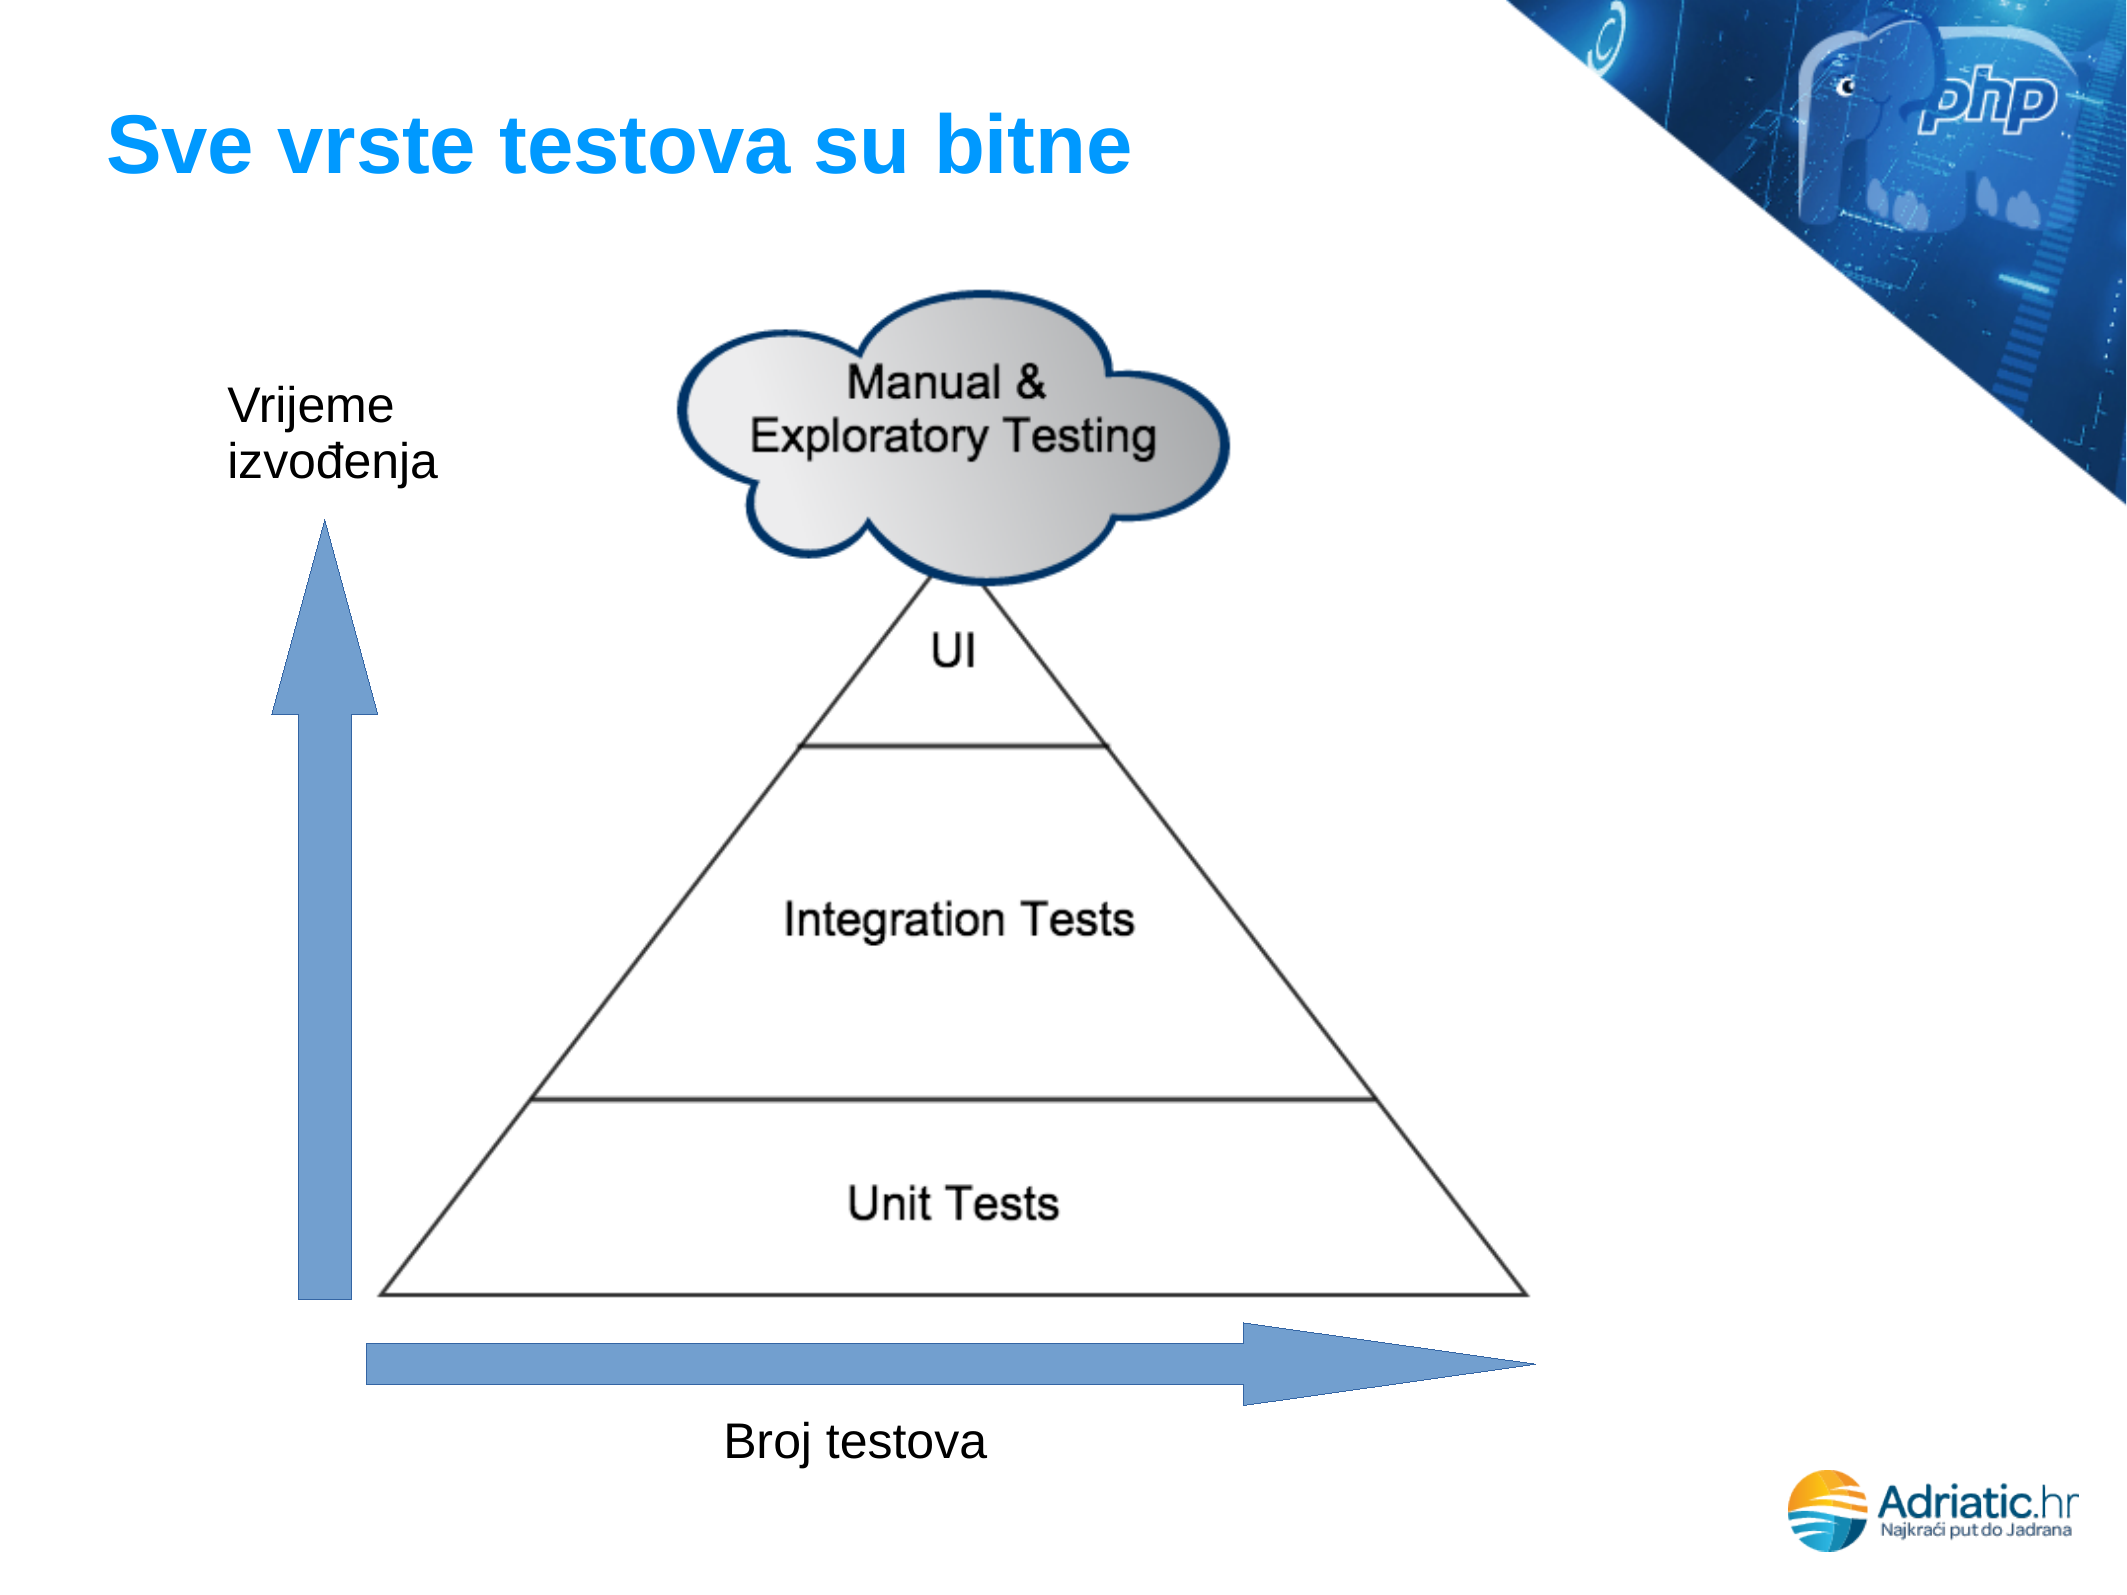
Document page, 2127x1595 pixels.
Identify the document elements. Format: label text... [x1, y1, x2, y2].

picture [342, 0, 2127, 1335]
title Sve vrste testova su bitne [106, 70, 1630, 219]
text_box [366, 1322, 1536, 1406]
text_box Broj testova [708, 1405, 1063, 1477]
picture [1788, 1470, 2079, 1552]
text_box [271, 519, 378, 1300]
text_box Vrijeme izvođenja [212, 369, 461, 497]
